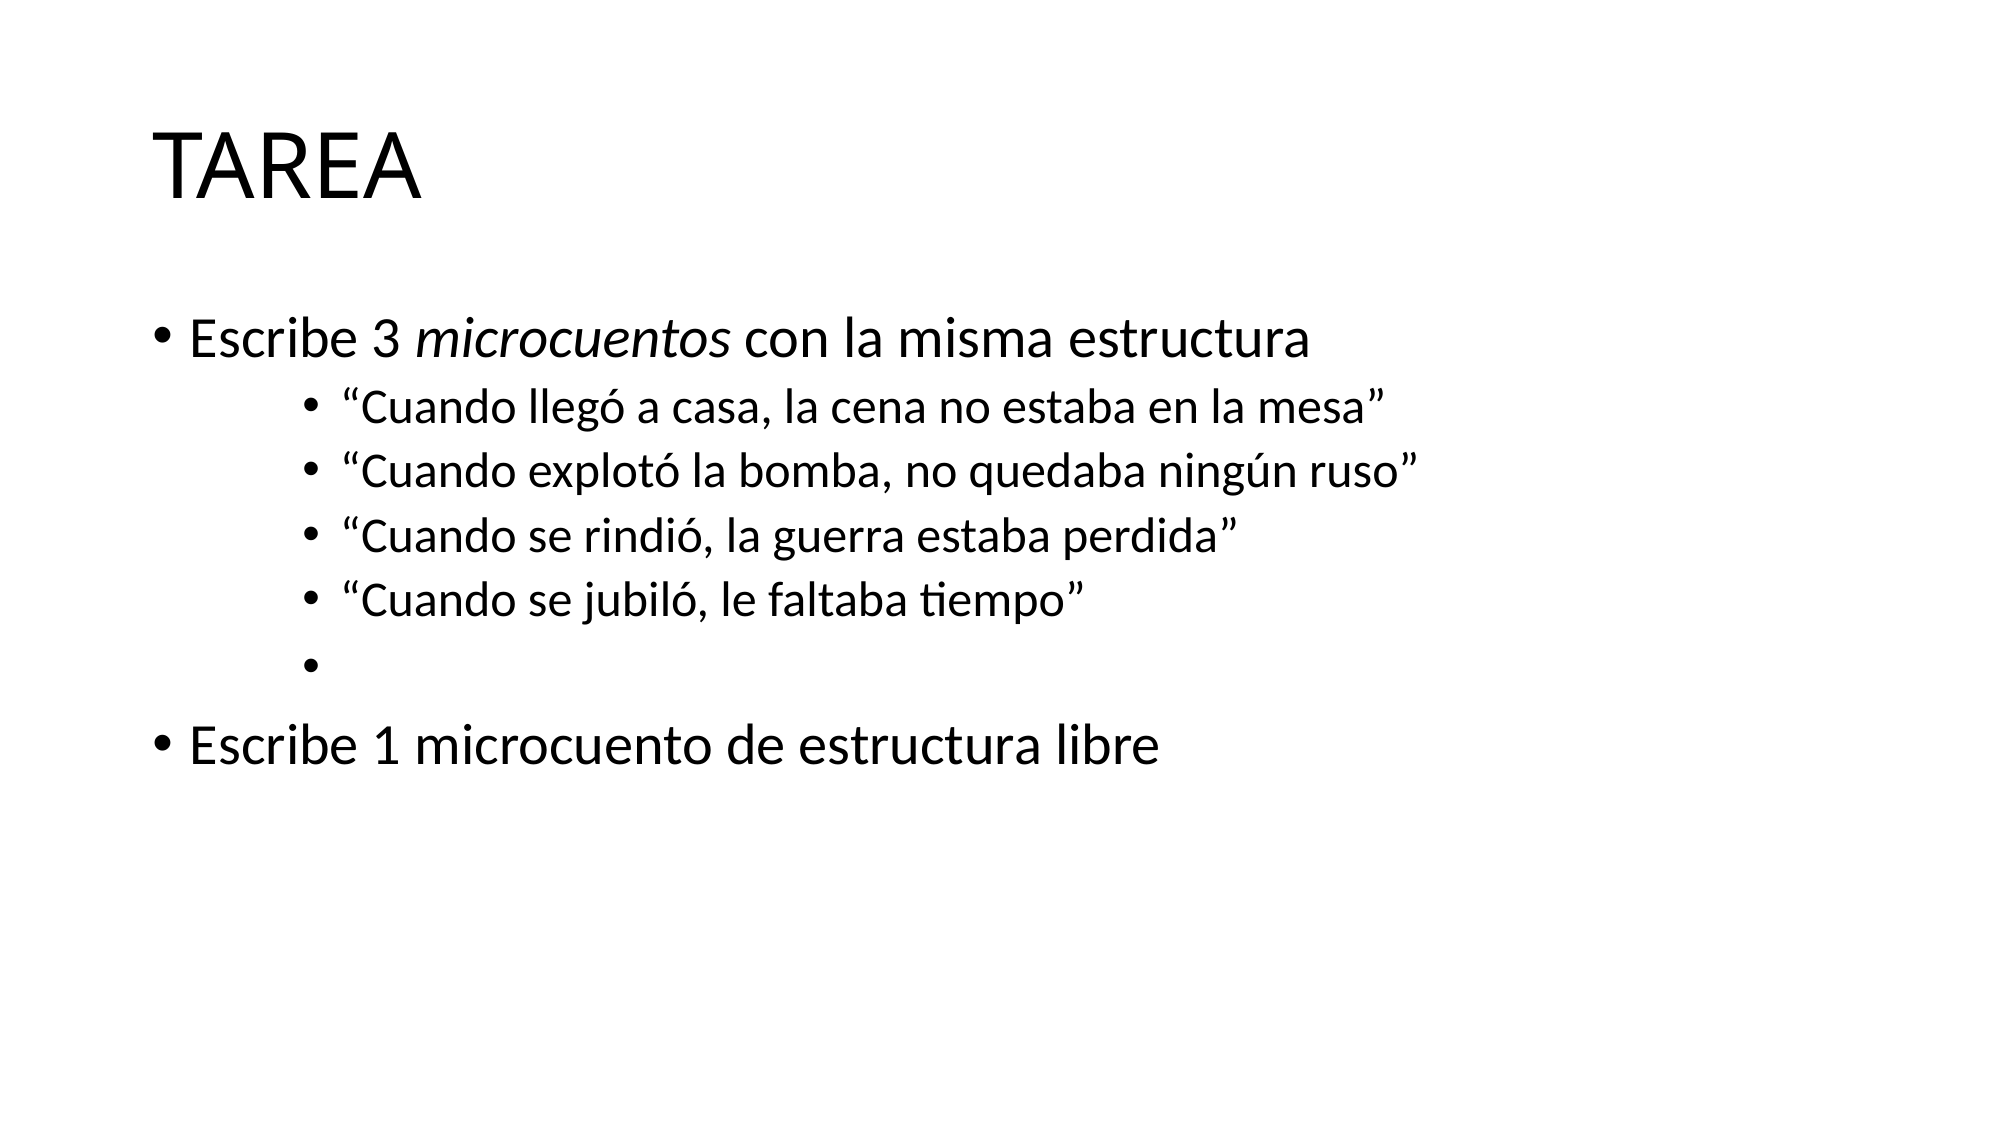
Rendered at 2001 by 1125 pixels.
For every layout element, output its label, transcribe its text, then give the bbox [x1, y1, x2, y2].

title TAREA [137, 59, 1863, 278]
list Escribe 3 microcuentos con la misma estructura “Cuando llegó a casa, la cena no estaba en la mesa” “Cuando explotó la bomba, no quedaba ningún ruso” “Cuando se rindió, la guerra estaba perdida” “Cuando se jubiló, le faltaba tiempo” Escribe 1 microcuento de estructura libre [137, 299, 1863, 1014]
